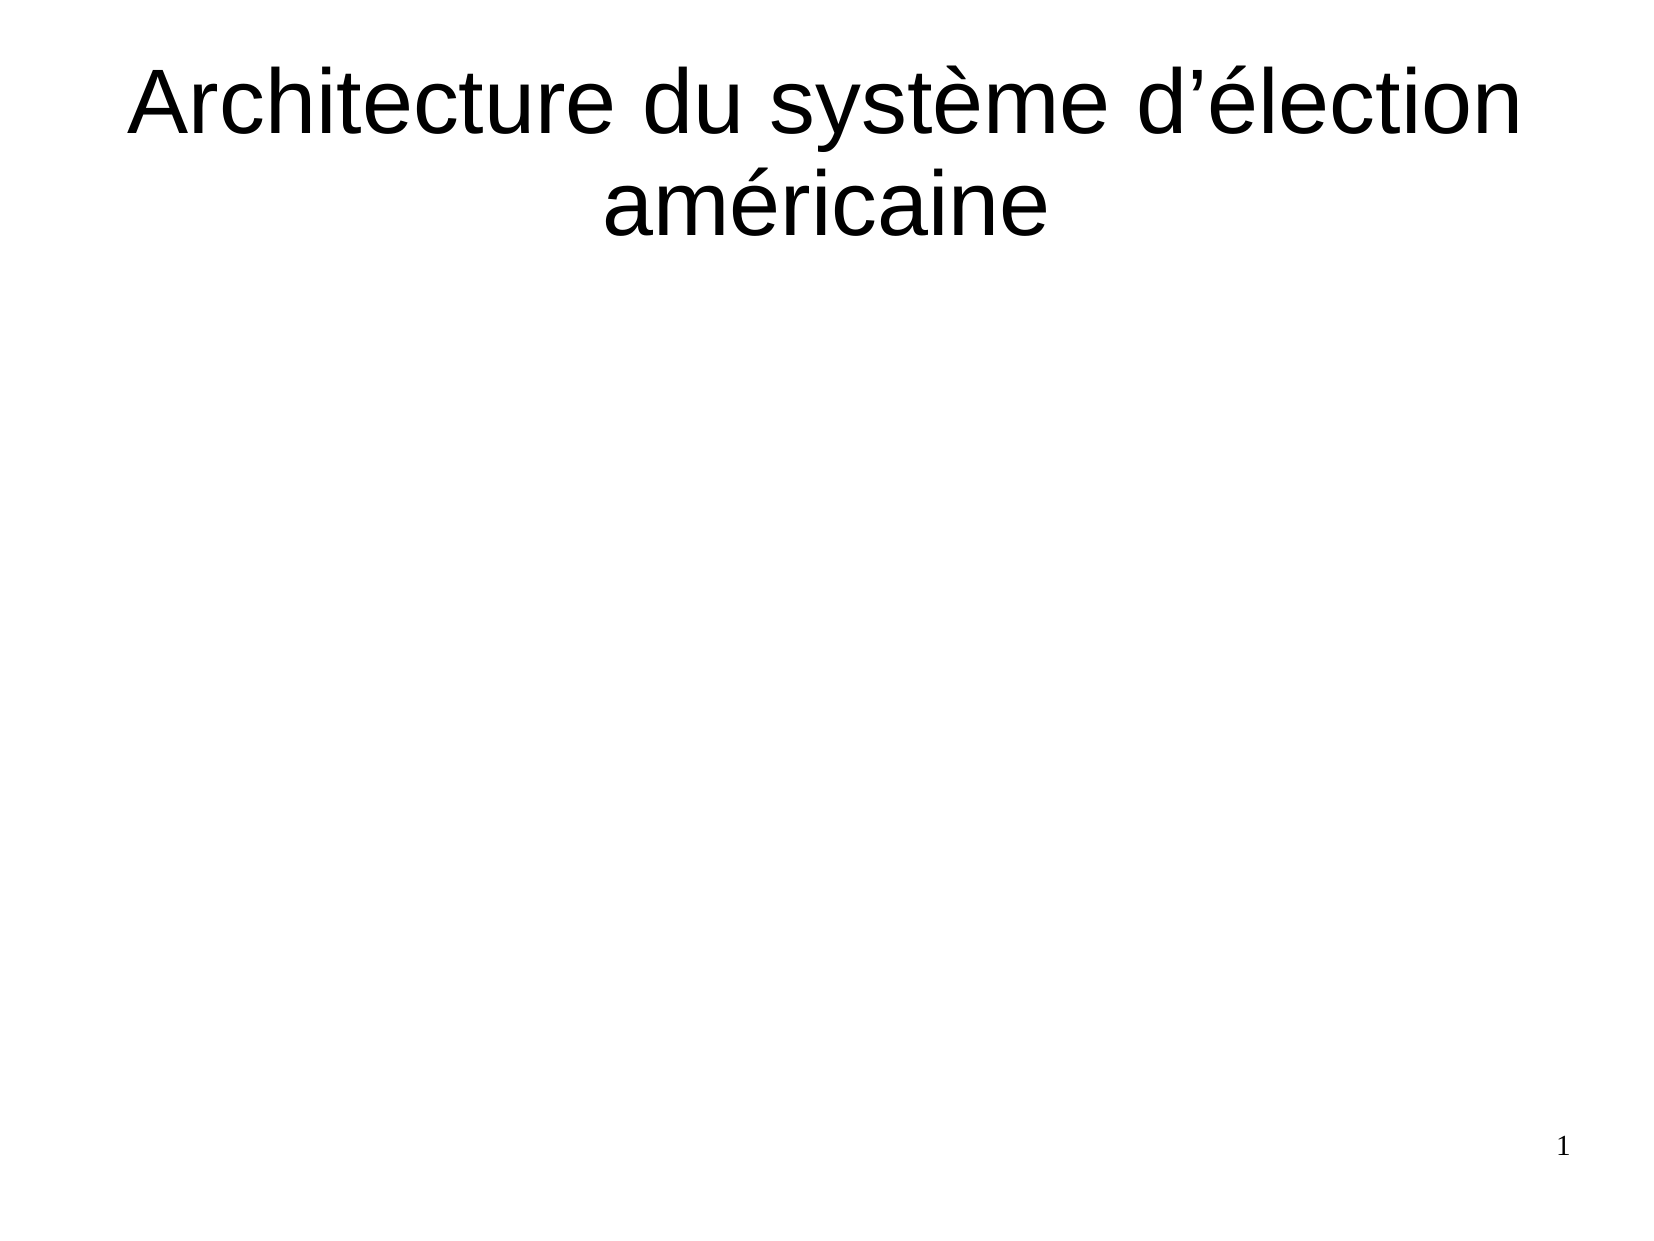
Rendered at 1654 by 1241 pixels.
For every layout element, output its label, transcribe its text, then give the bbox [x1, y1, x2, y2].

title Architecture du système d’élection américaine [82, 49, 1571, 257]
